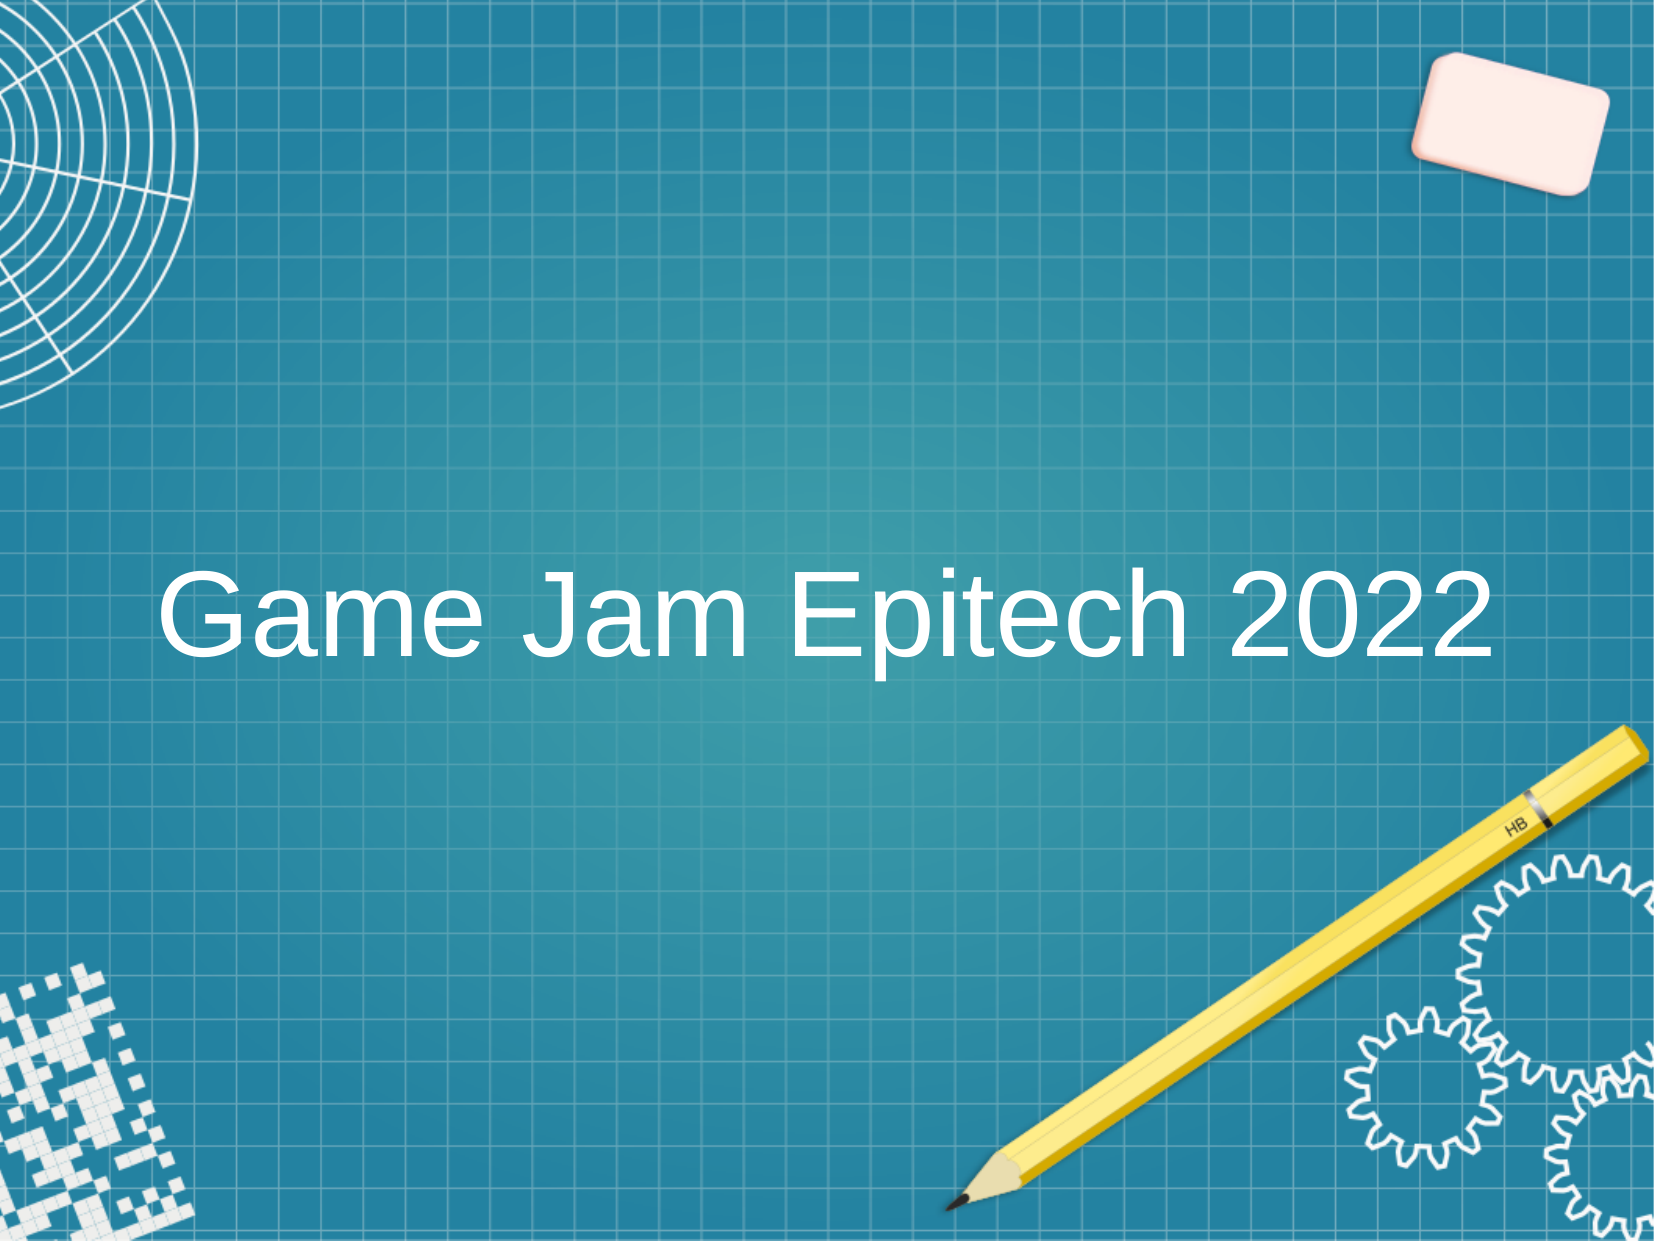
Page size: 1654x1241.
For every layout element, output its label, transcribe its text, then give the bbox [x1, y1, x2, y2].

title Game Jam Epitech 2022 [82, 472, 1571, 756]
picture [0, 0, 1654, 1241]
